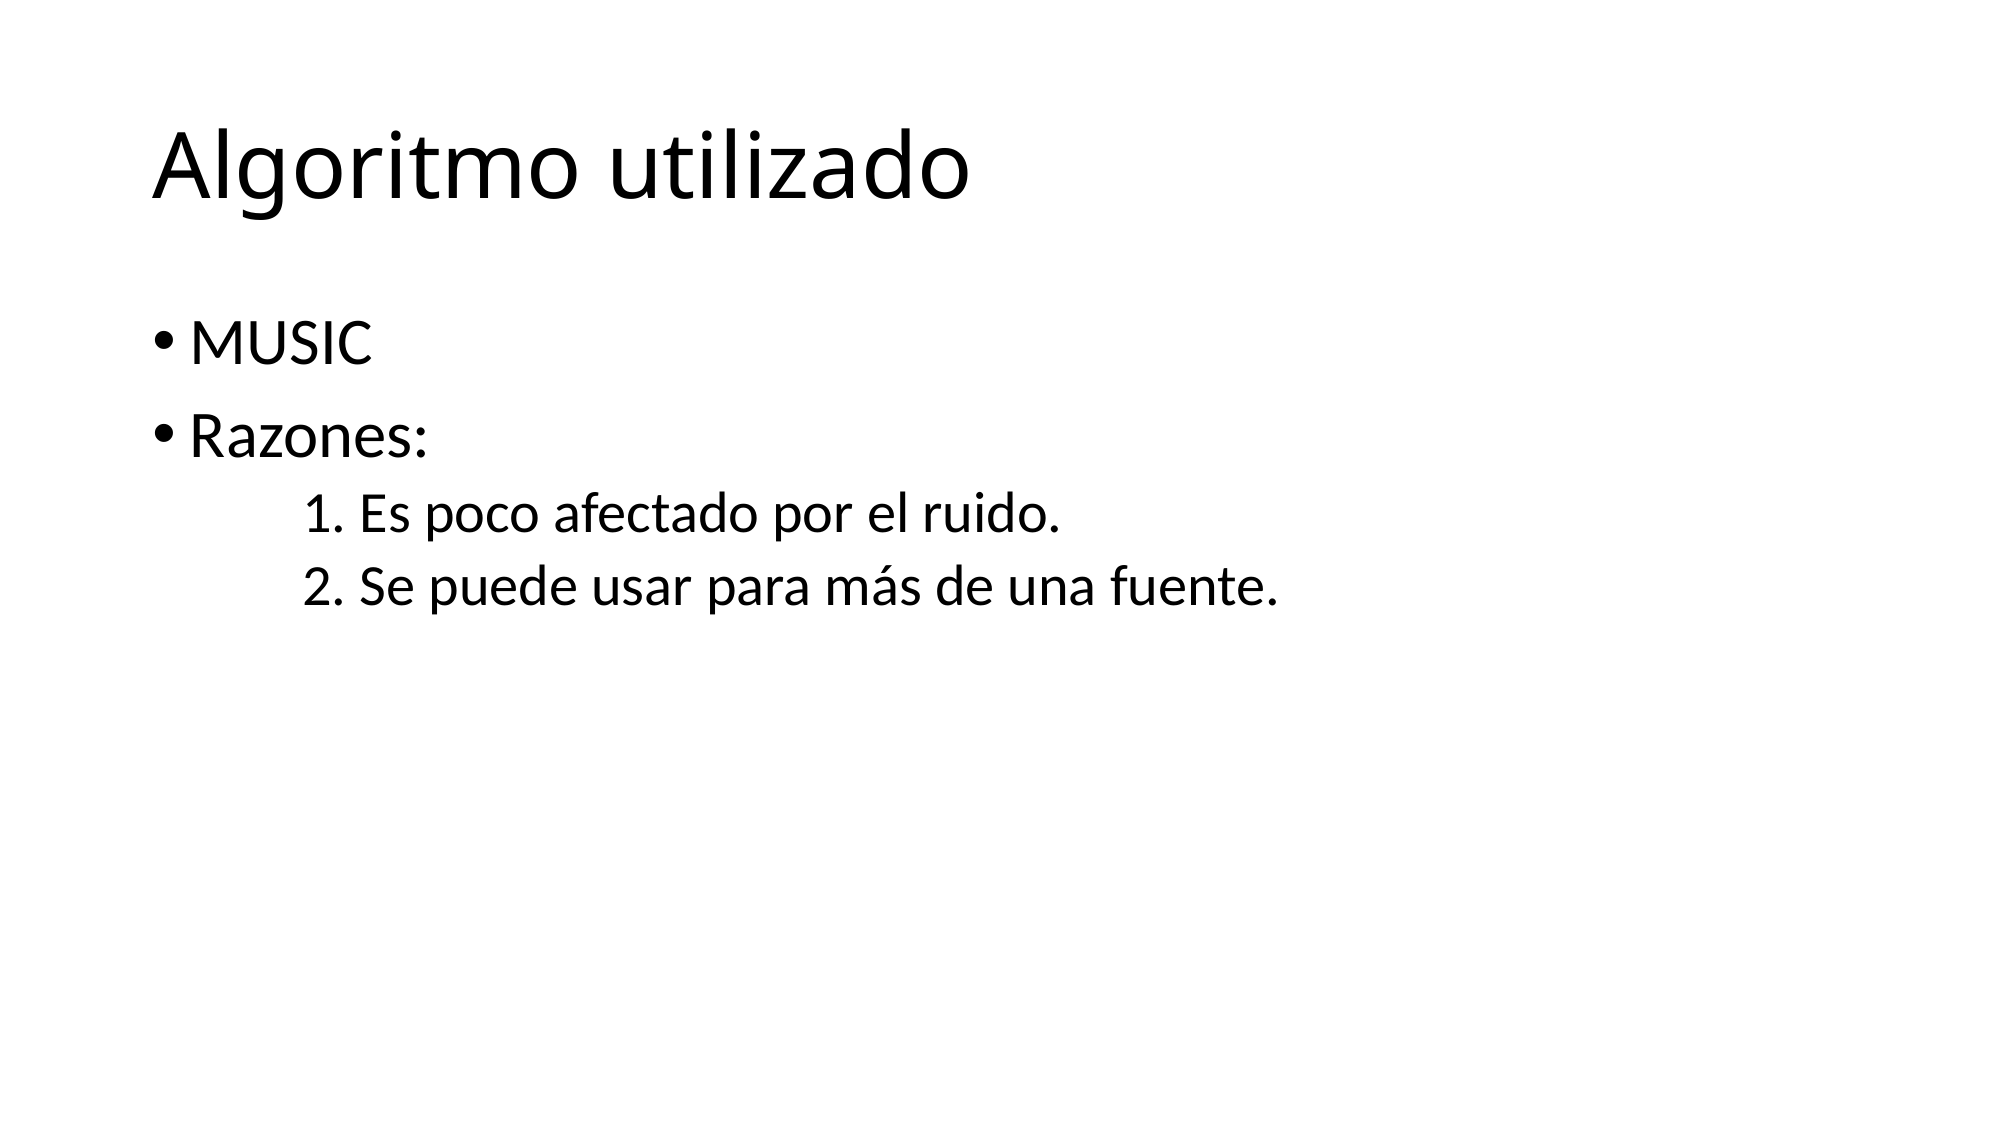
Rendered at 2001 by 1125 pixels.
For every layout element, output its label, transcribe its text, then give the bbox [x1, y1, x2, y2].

title Algoritmo utilizado [137, 59, 1863, 278]
list MUSIC Razones: 1. Es poco afectado por el ruido. 2. Se puede usar para más de una fuente. [137, 299, 1863, 1014]
